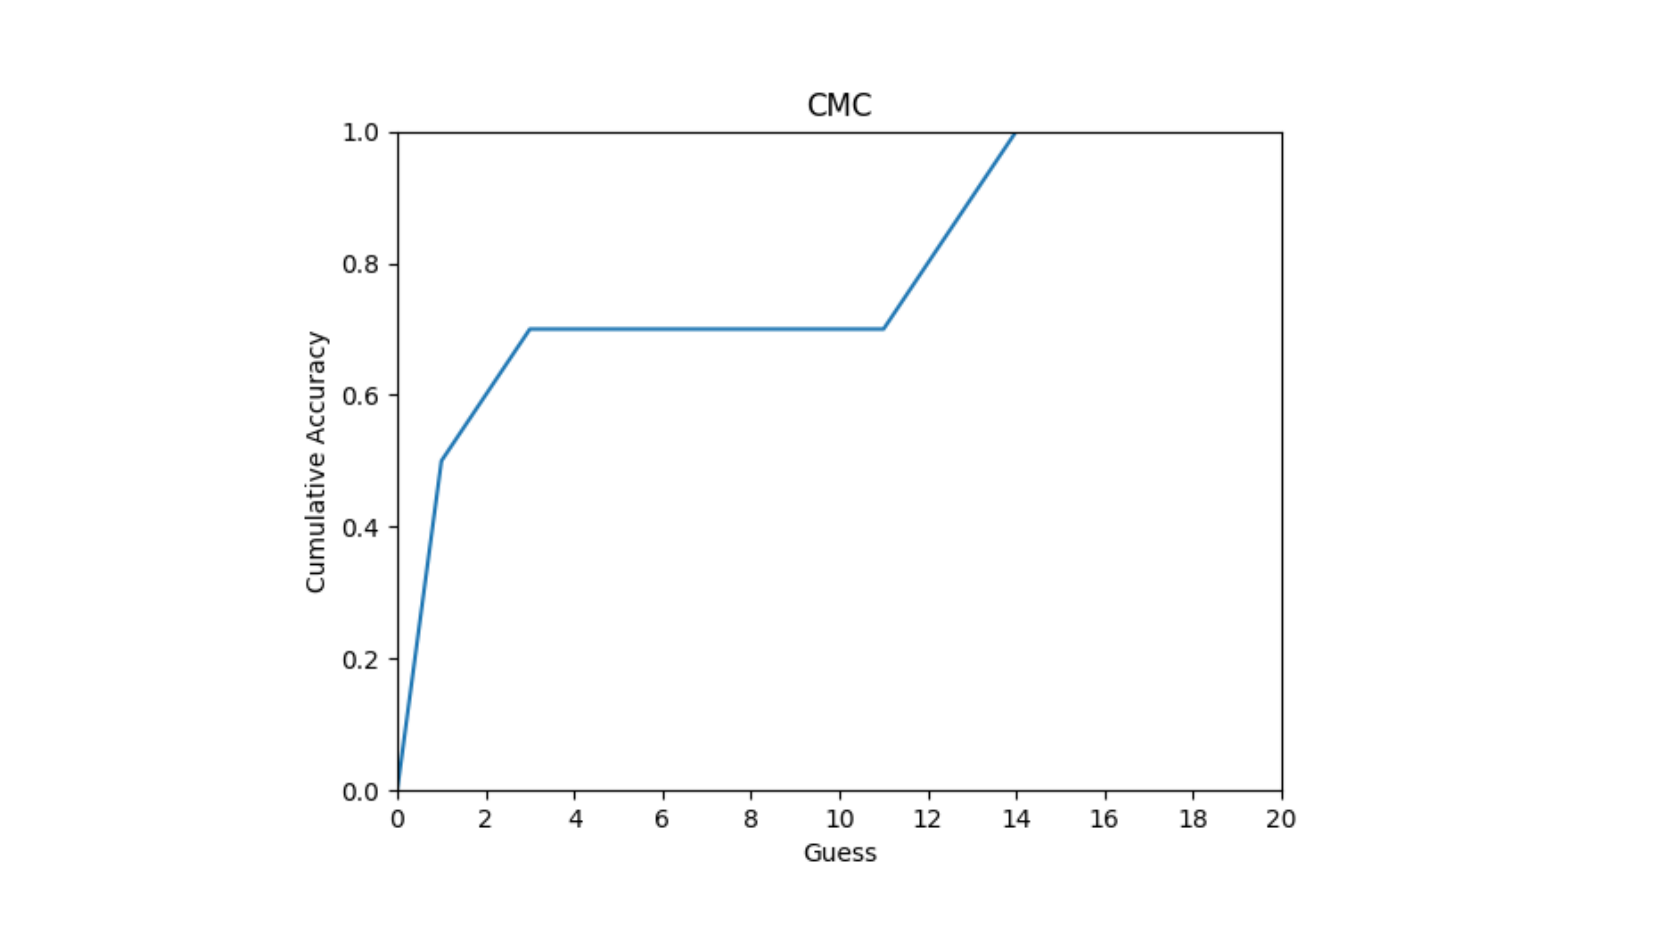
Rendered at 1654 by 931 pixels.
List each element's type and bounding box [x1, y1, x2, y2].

picture [255, 29, 1396, 886]
